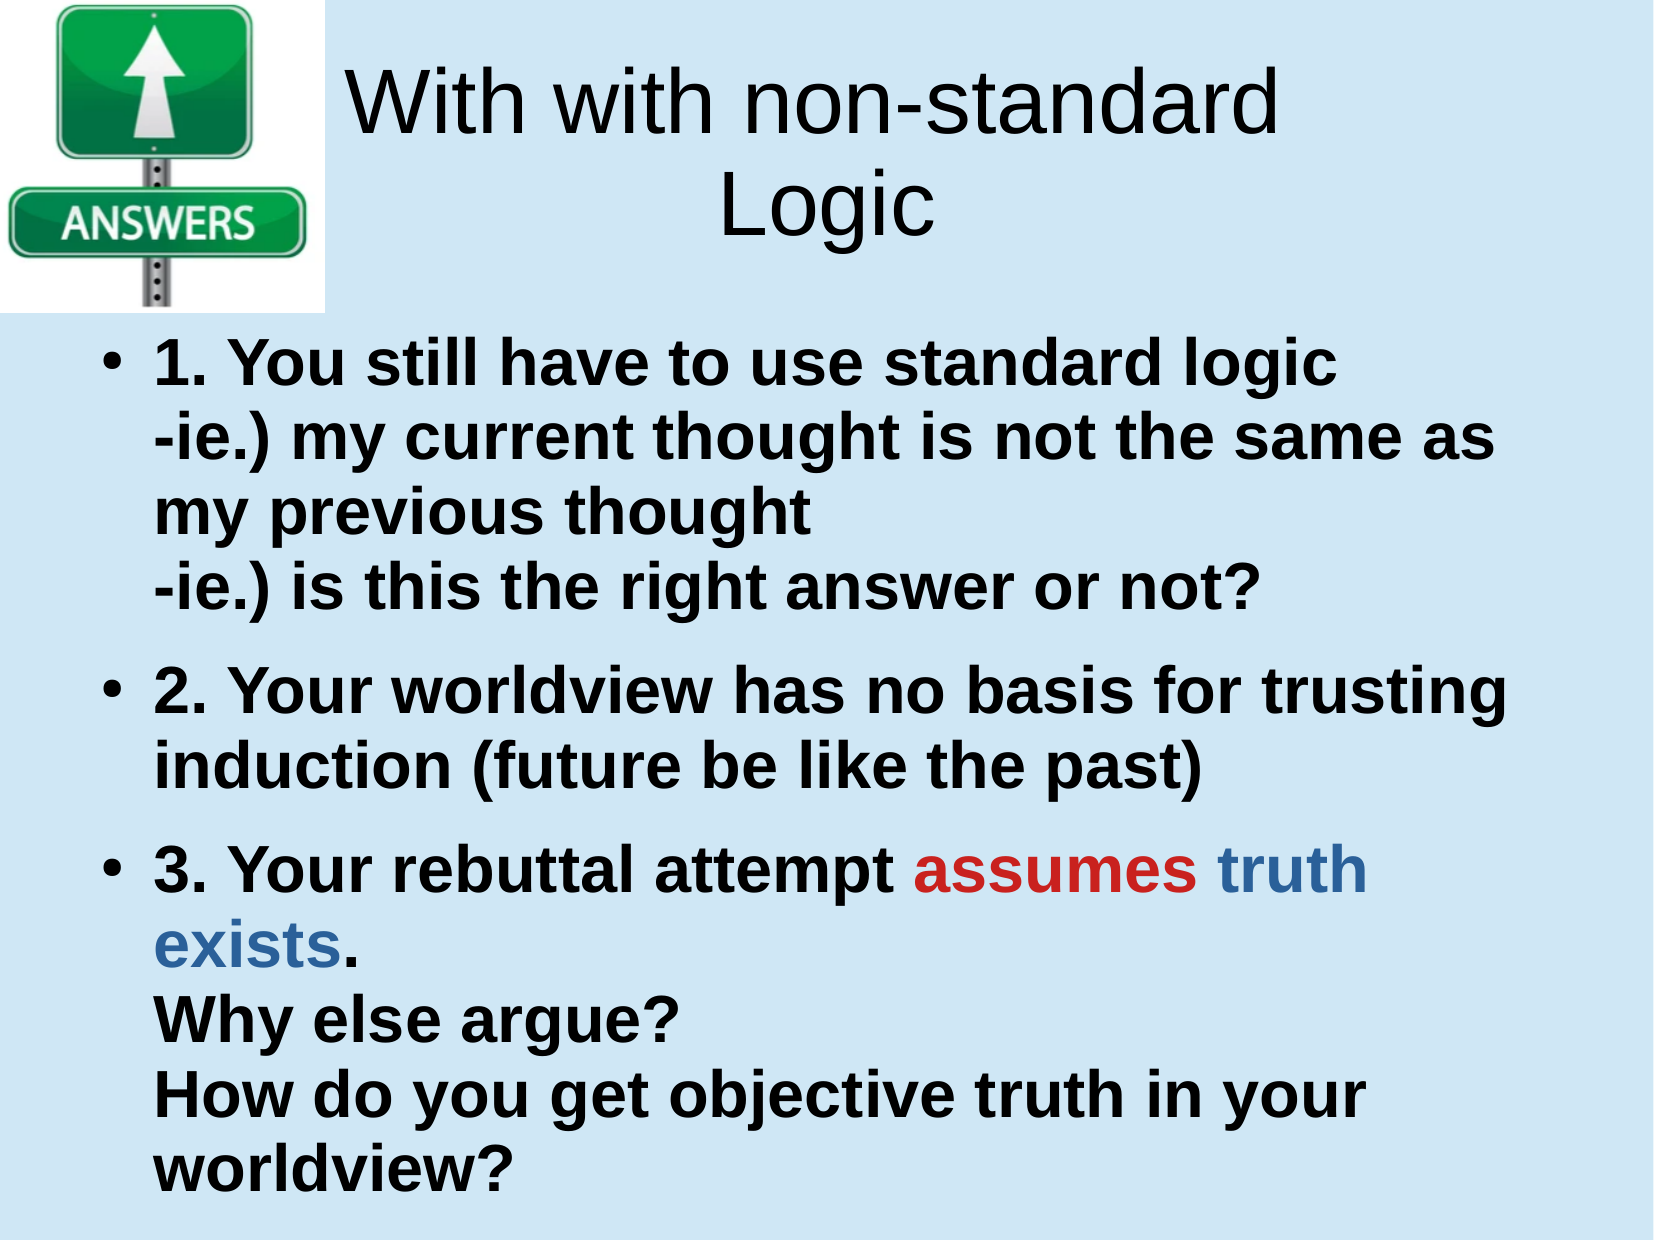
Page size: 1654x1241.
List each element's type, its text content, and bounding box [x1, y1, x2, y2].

picture [0, 0, 325, 313]
title With with non-standard Logic [325, 49, 1571, 257]
list 1. You still have to use standard logic -ie.) my current thought is not the same as my previous thought -ie.) is this the right answer or not? 2. Your worldview has no basis for trusting induction (future be like the past) 3. Your rebuttal attempt assumes truth exists. Why else argue? How do you get objective truth in your worldview? [82, 324, 1571, 1207]
